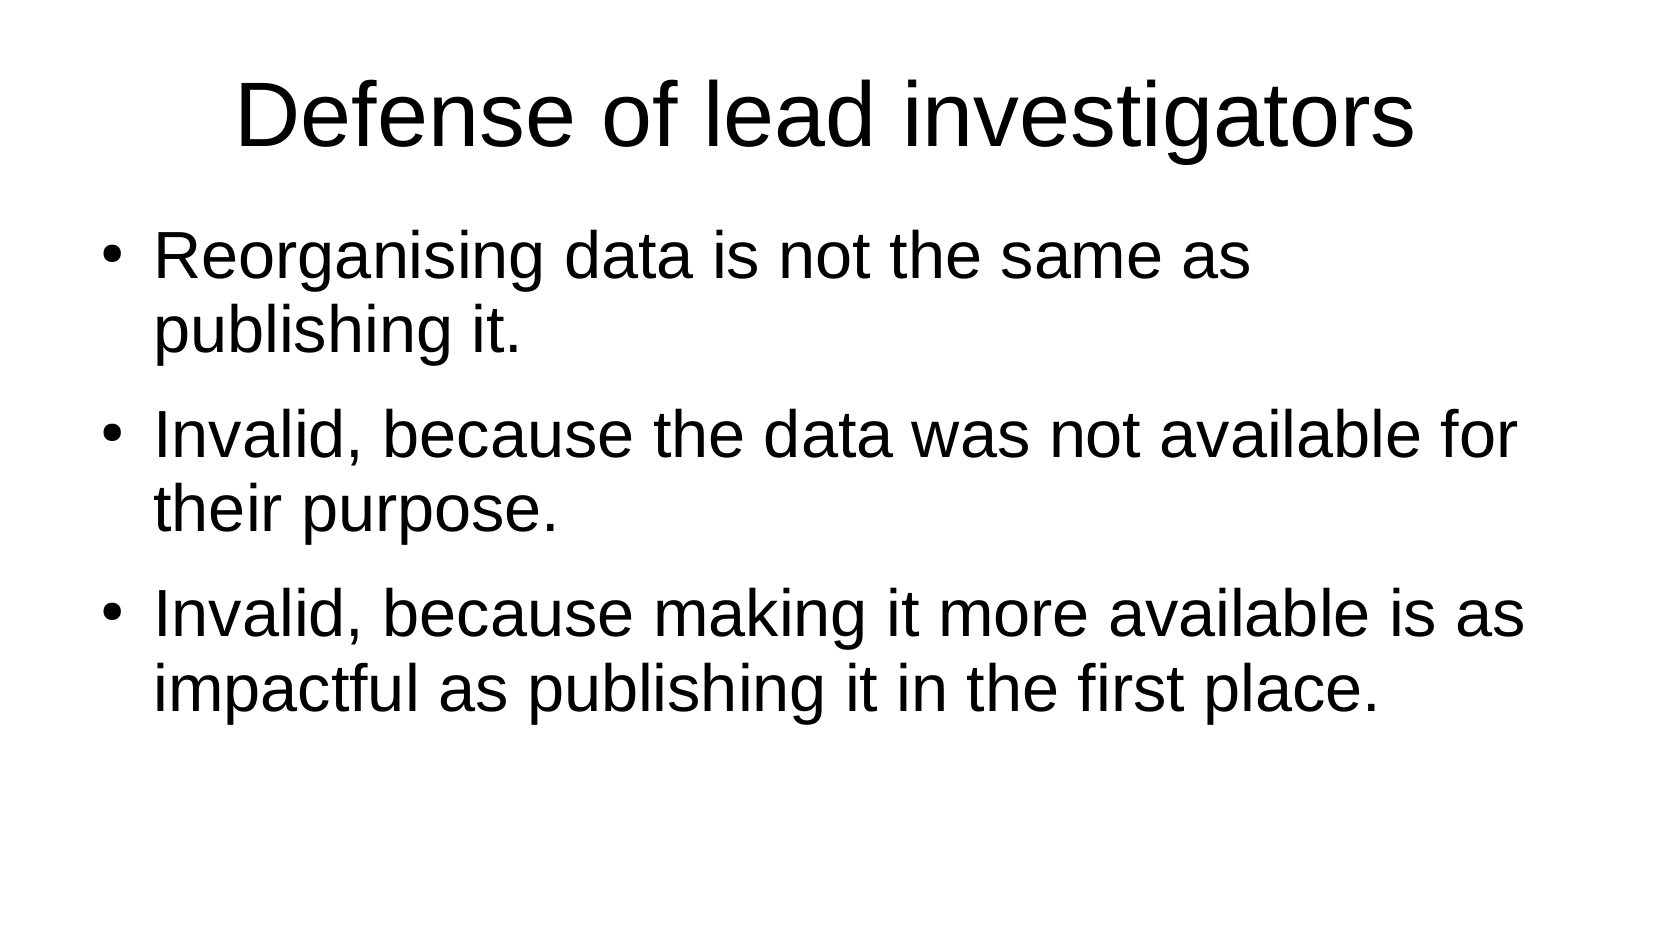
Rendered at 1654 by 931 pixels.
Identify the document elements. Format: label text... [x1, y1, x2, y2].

title Defense of lead investigators [82, 37, 1571, 193]
list Reorganising data is not the same as publishing it. Invalid, because the data was not available for their purpose. Invalid, because making it more available is as impactful as publishing it in the first place. [82, 217, 1571, 758]
